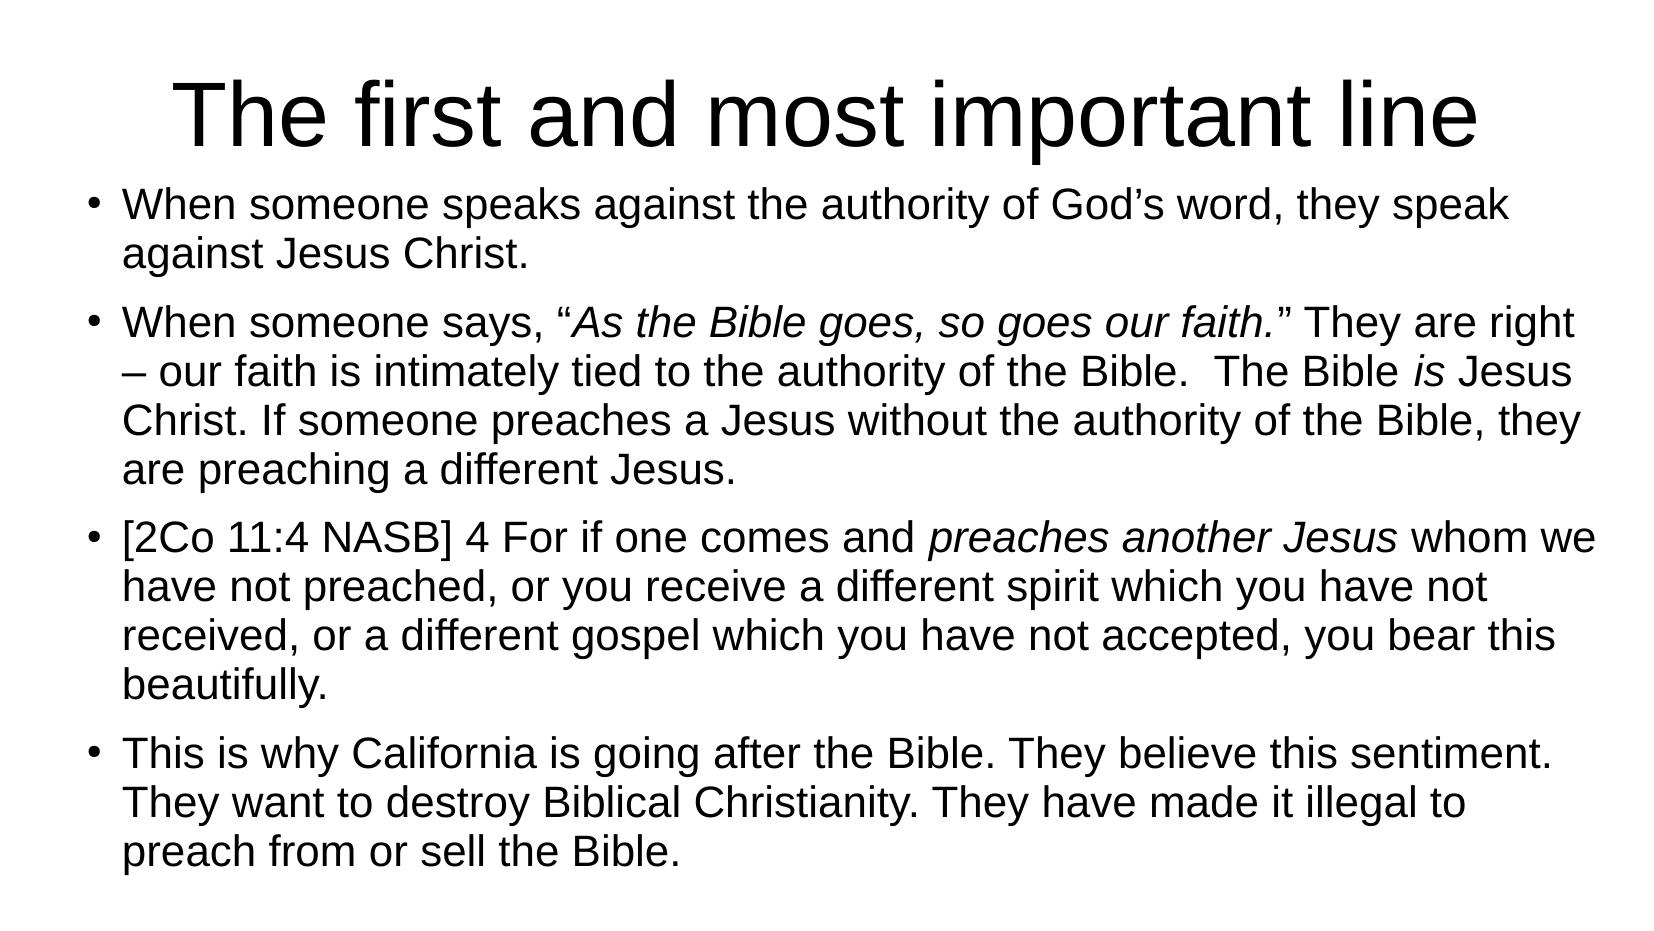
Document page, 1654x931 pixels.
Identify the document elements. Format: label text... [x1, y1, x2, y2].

list When someone speaks against the authority of God’s word, they speak against Jesus Christ. When someone says, “As the Bible goes, so goes our faith.” They are right – our faith is intimately tied to the authority of the Bible. The Bible is Jesus Christ. If someone preaches a Jesus without the authority of the Bible, they are preaching a different Jesus. [2Co 11:4 NASB] 4 For if one comes and preaches another Jesus whom we have not preached, or you receive a different spirit which you have not received, or a different gospel which you have not accepted, you bear this beautifully. This is why California is going after the Bible. They believe this sentiment. They want to destroy Biblical Christianity. They have made it illegal to preach from or sell the Bible. [75, 180, 1606, 886]
title The first and most important line [82, 37, 1571, 180]
